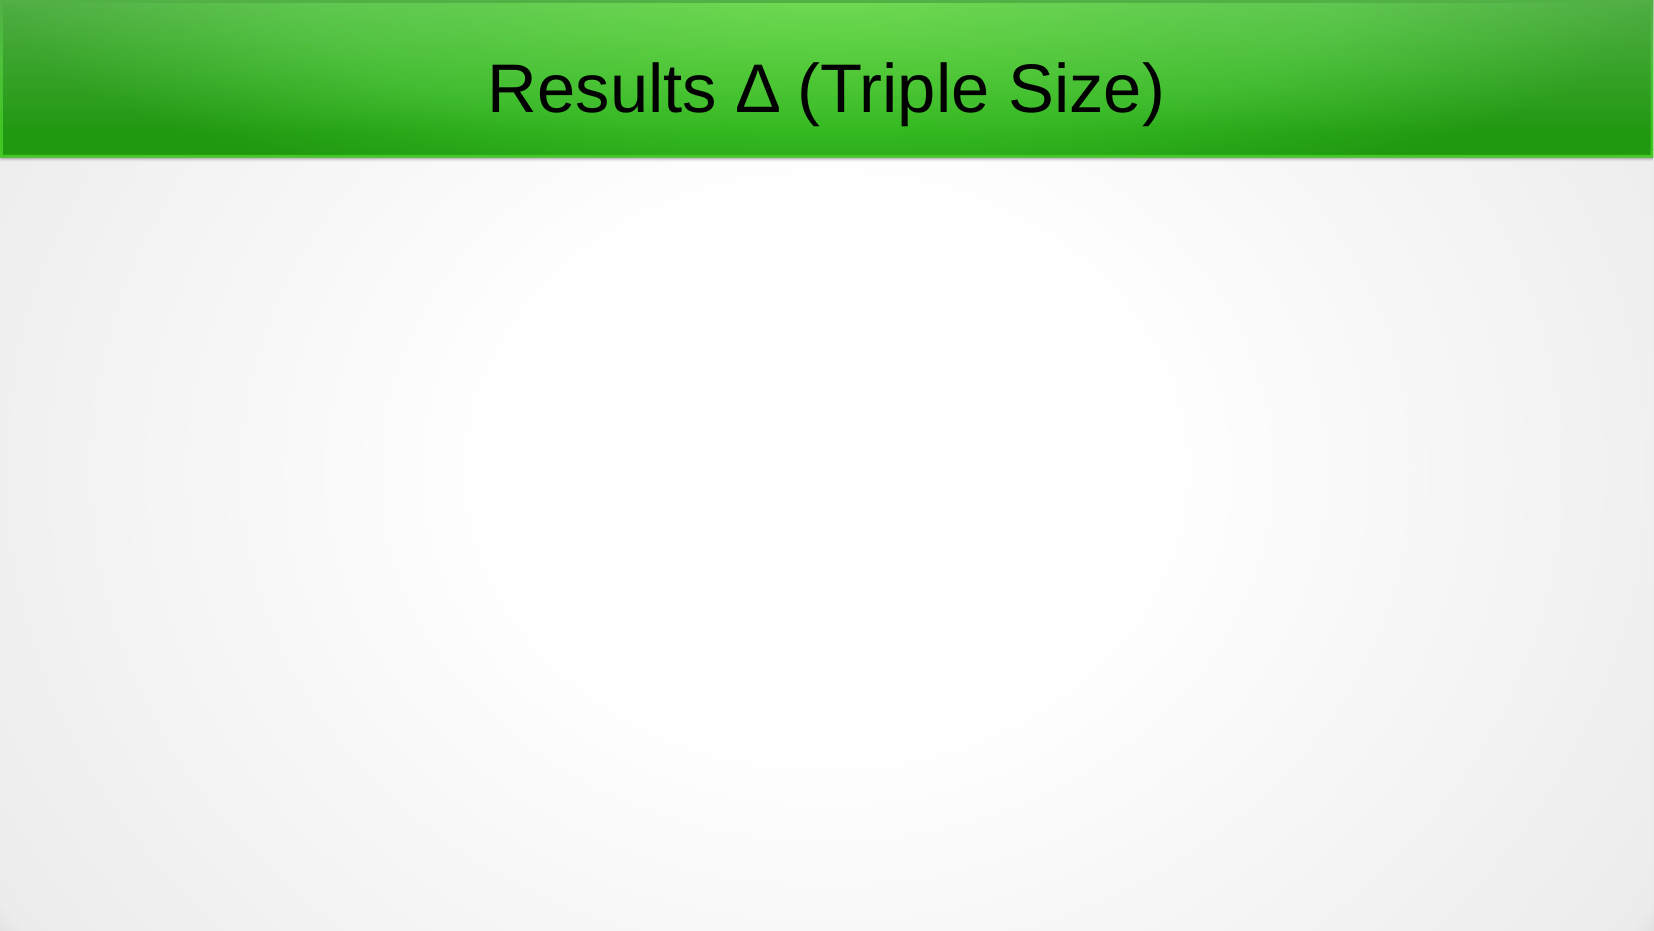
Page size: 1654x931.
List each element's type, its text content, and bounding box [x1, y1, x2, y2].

title Results Δ (Triple Size) [82, 35, 1571, 142]
